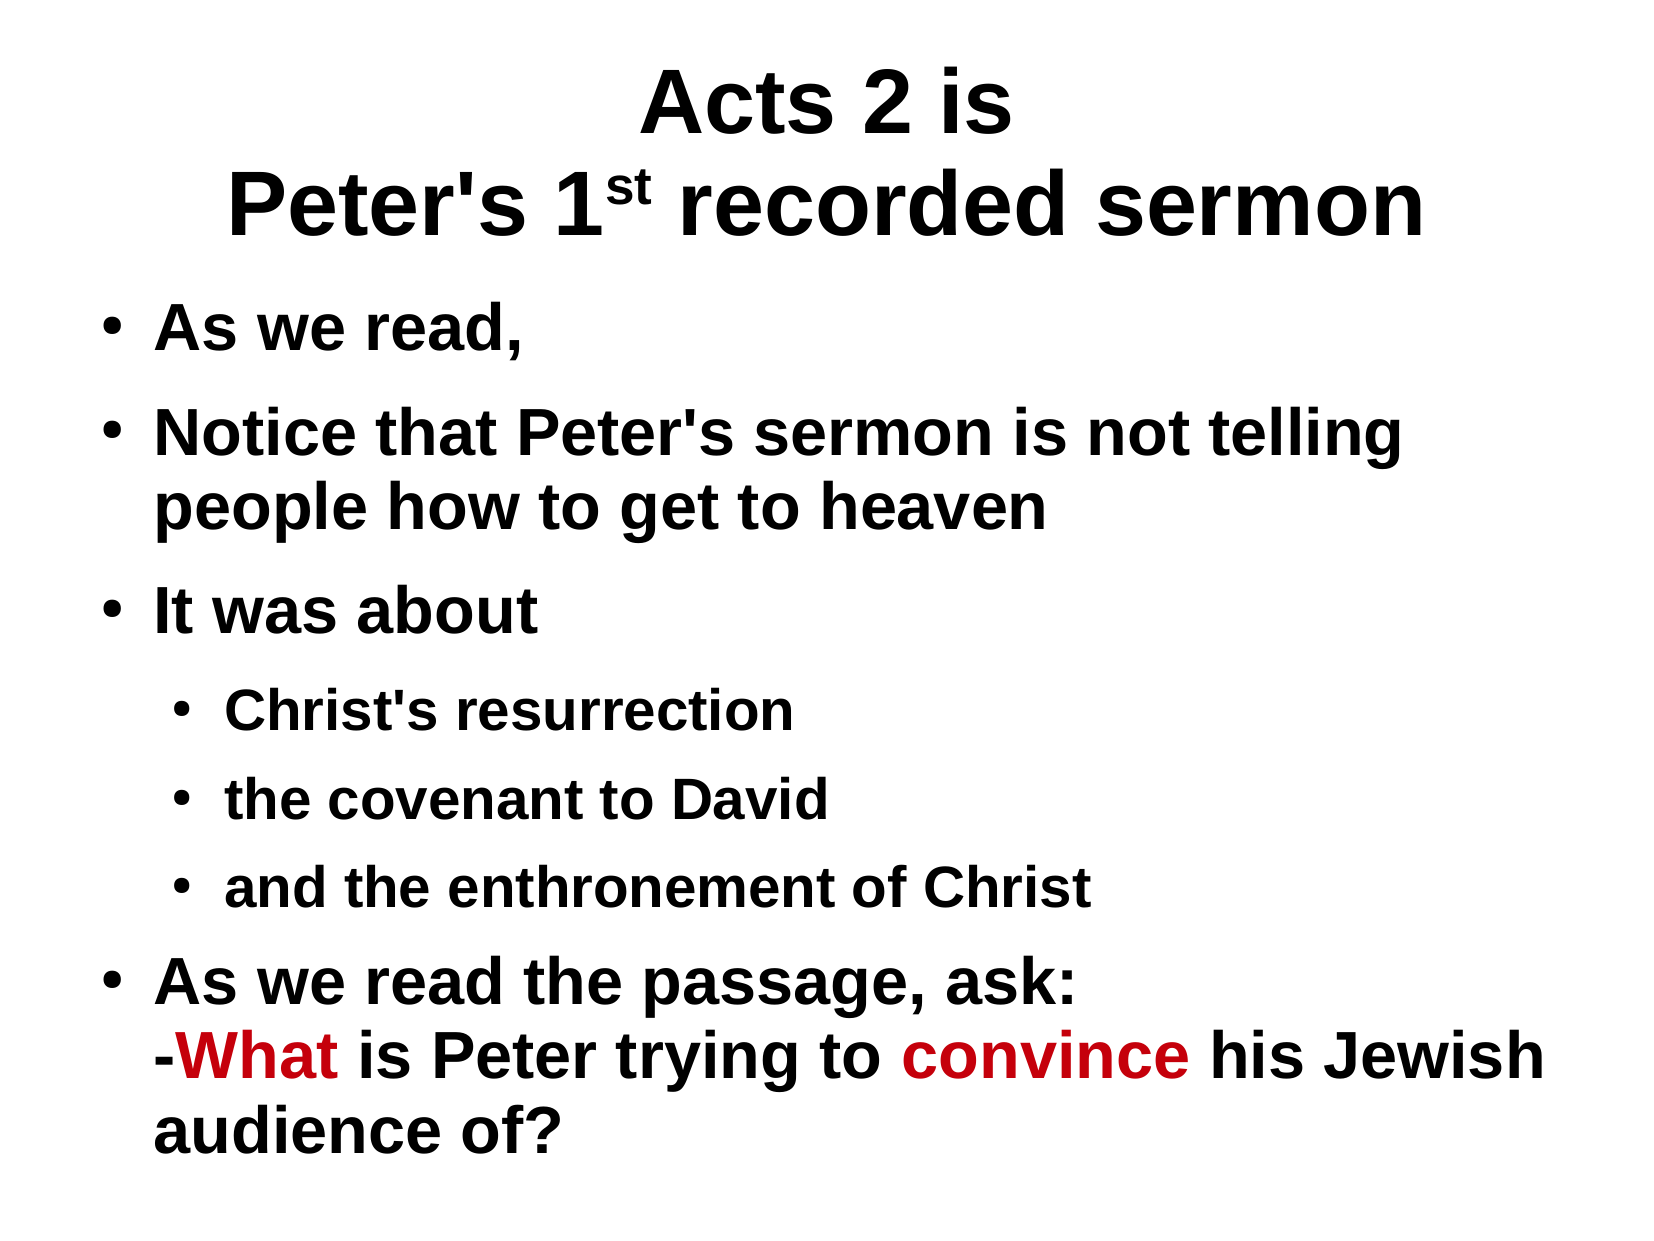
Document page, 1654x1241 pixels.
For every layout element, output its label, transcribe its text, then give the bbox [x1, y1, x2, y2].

list As we read, Notice that Peter's sermon is not telling people how to get to heaven It was about Christ's resurrection the covenant to David and the enthronement of Christ As we read the passage, ask: -What is Peter trying to convince his Jewish audience of? [82, 290, 1571, 1173]
title Acts 2 is Peter's 1st recorded sermon [82, 48, 1571, 258]
